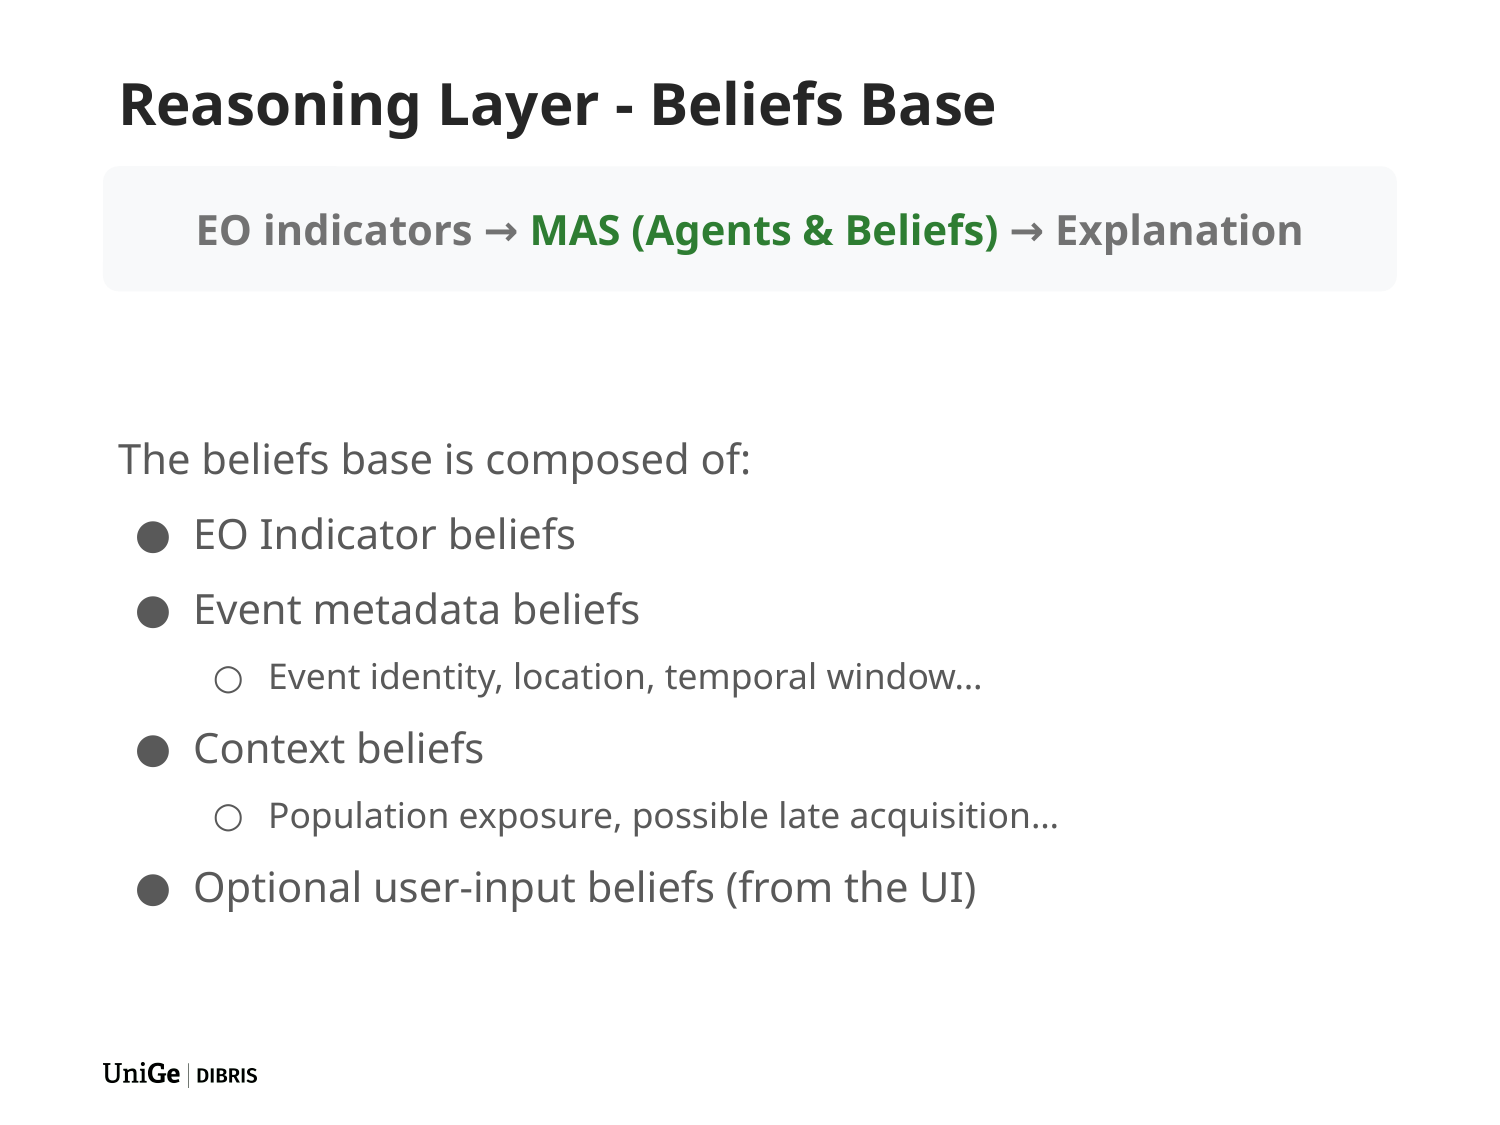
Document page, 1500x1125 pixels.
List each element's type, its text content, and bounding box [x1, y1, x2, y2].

text_box EO indicators → MAS (Agents & Beliefs) → Explanation [103, 166, 1397, 292]
picture [103, 1062, 257, 1088]
text_box Reasoning Layer - Beliefs Base [103, 59, 1397, 166]
text_box The beliefs base is composed of: EO Indicator beliefs Event metadata beliefs Event identity, location, temporal window… Context beliefs Population exposure, possible late acquisition… Optional user-input beliefs (from the UI) [103, 400, 1444, 962]
